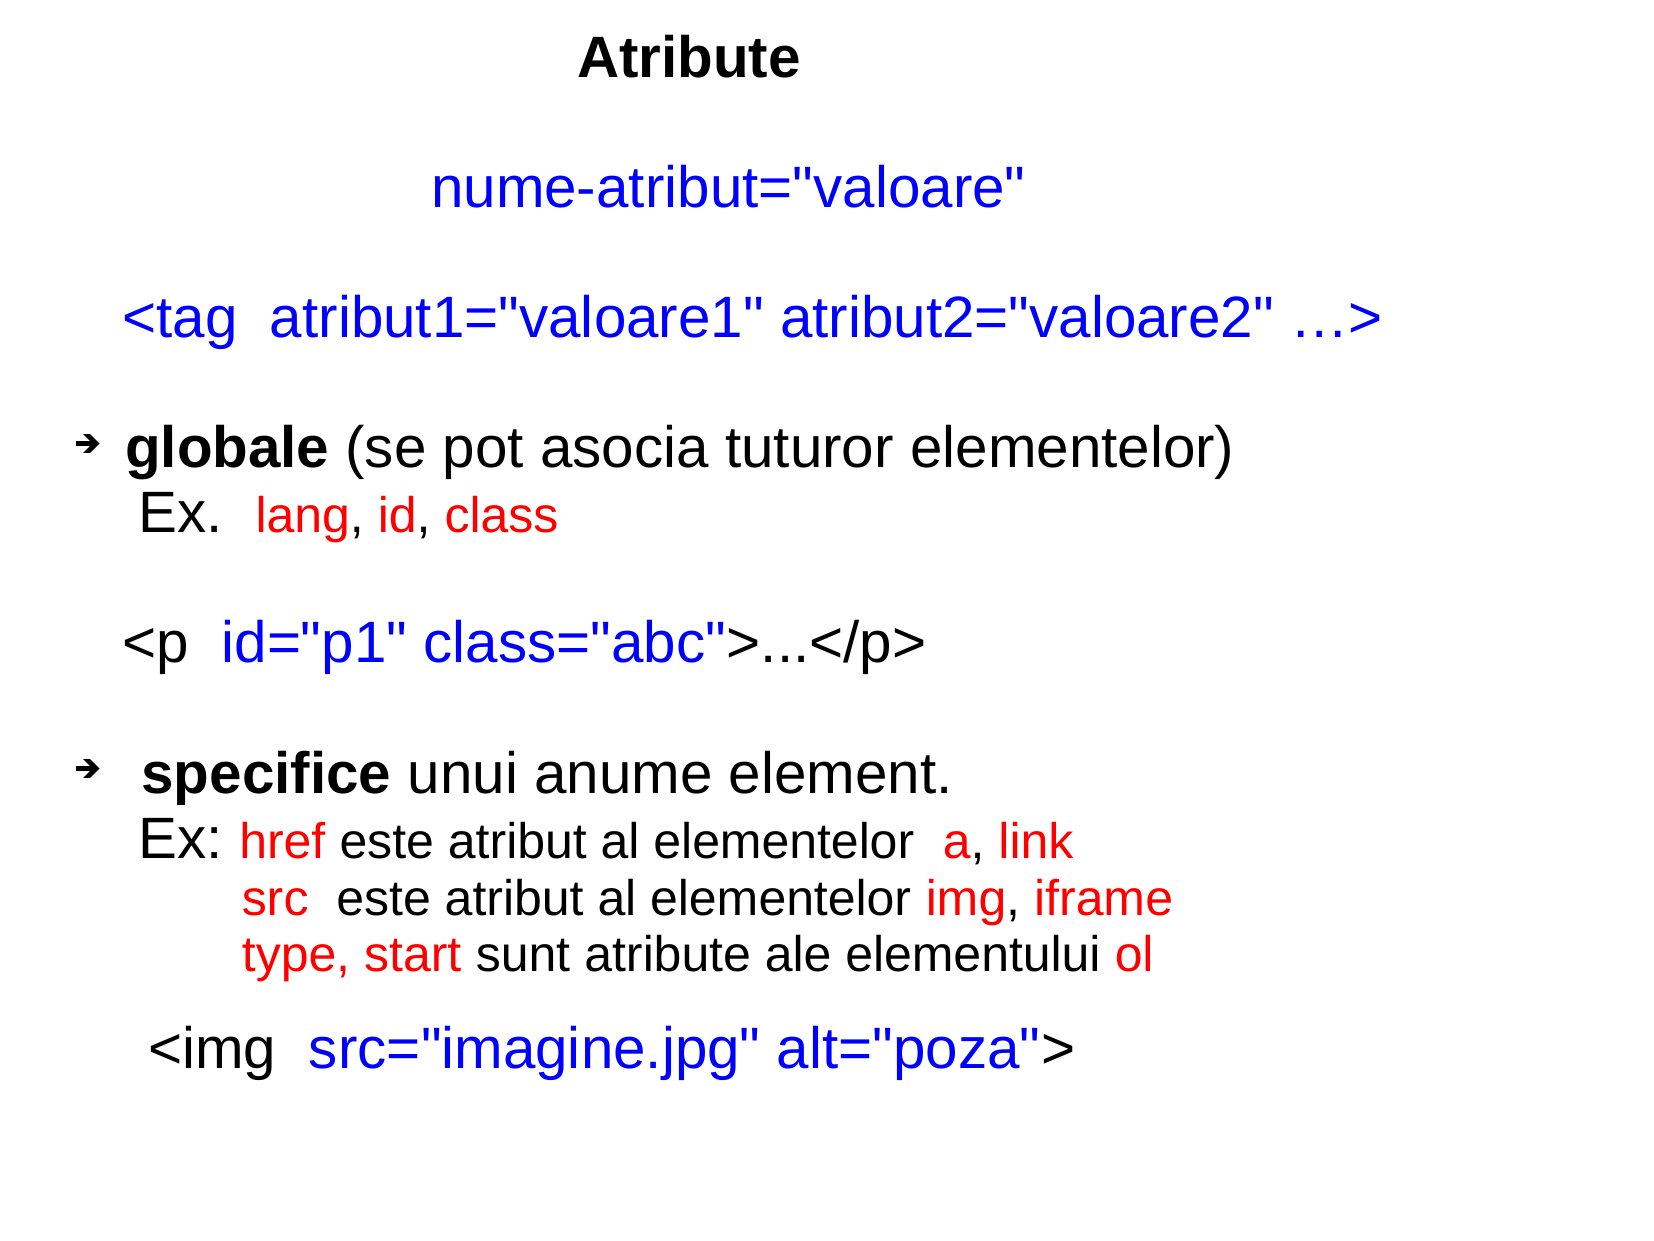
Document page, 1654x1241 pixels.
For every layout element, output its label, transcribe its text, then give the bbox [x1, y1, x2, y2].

text_box <img src="imagine.jpg" alt="poza"> [117, 1008, 1170, 1153]
text_box Atribute nume-atribut="valoare" <tag atribut1="valoare1" atribut2="valoare2" …> globale (se pot asocia tuturor elementelor) Ex. lang, id, class <p id="p1" class="abc">...</p> specifice unui anume element. Ex: href este atribut al elementelor a, link src este atribut al elementelor img, iframe type, start sunt atribute ale elementului ol [59, 17, 1465, 1148]
text_box [82, 141, 1465, 390]
